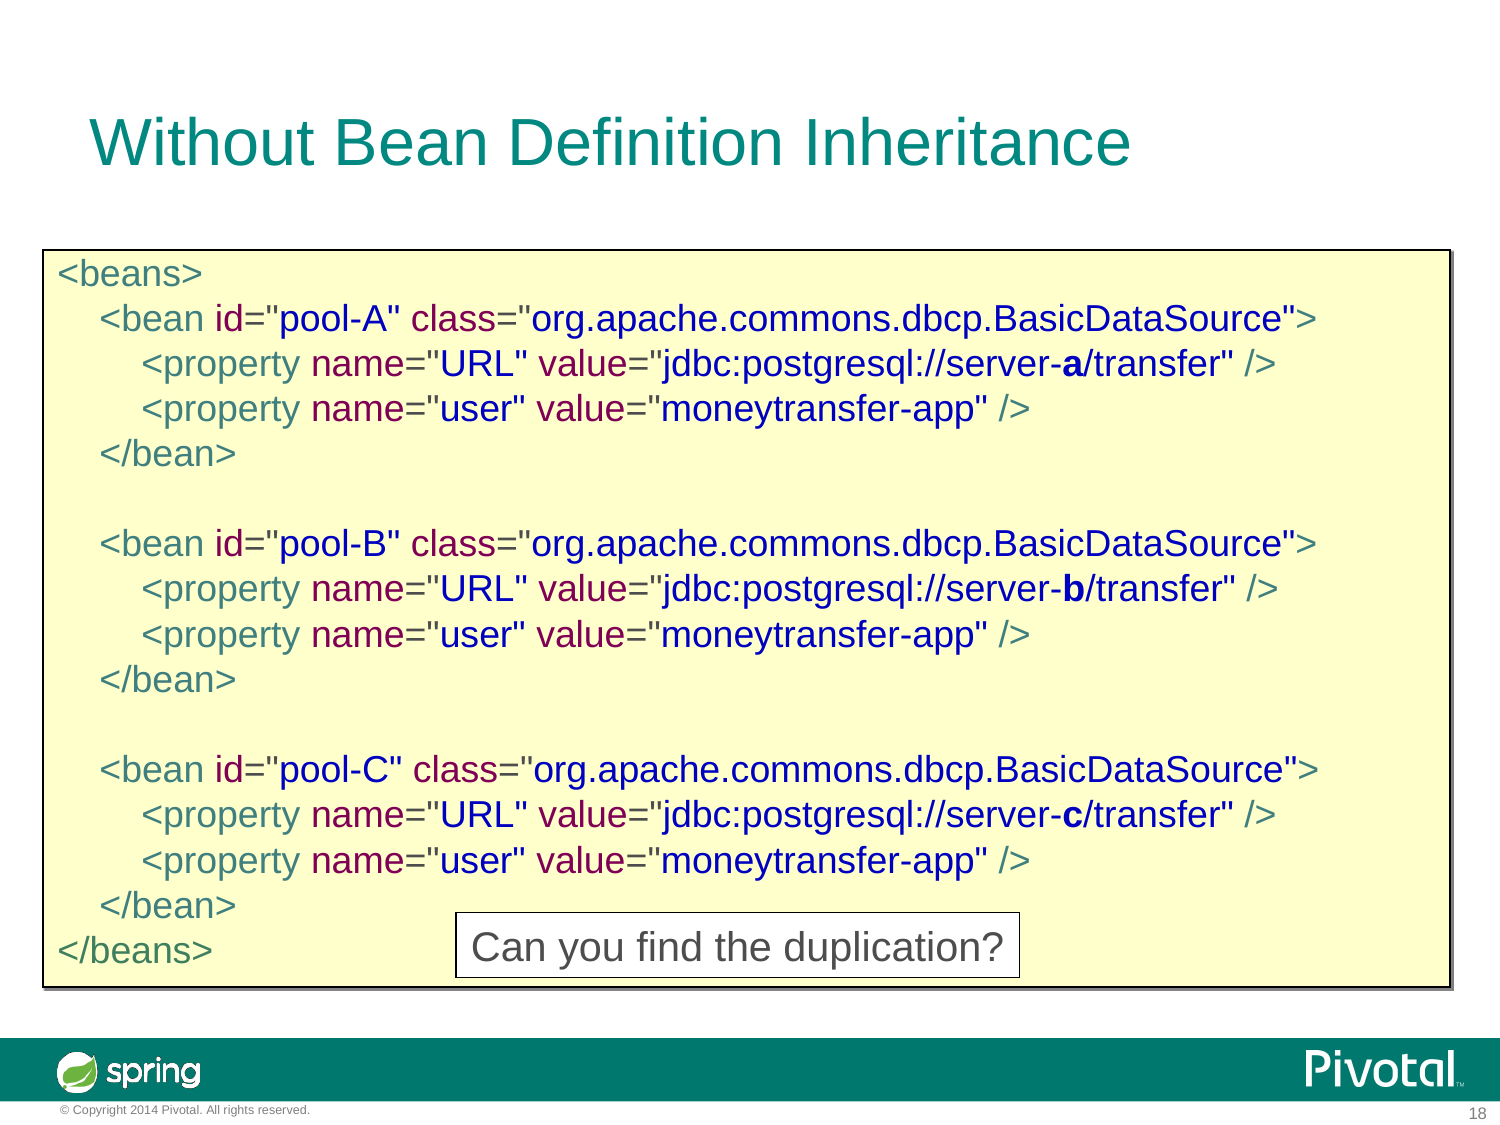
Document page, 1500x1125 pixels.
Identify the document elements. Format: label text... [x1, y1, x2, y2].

title Without Bean Definition Inheritance [75, 45, 1426, 233]
text_box Can you find the duplication? [456, 912, 1020, 978]
picture [1306, 1050, 1464, 1087]
picture [32, 1041, 210, 1103]
text_box <beans> <bean id="pool-A" class="org.apache.commons.dbcp.BasicDataSource"> <property name="URL" value="jdbc:postgresql://server-a/transfer" /> <property name="user" value="moneytransfer-app" /> </bean> <bean id="pool-B" class="org.apache.commons.dbcp.BasicDataSource"> <property name="URL" value="jdbc:postgresql://server-b/transfer" /> <property name="user" value="moneytransfer-app" /> </bean> <bean id="pool-C" class="org.apache.commons.dbcp.BasicDataSource"> <property name="URL" value="jdbc:postgresql://server-c/transfer" /> <property name="user" value="moneytransfer-app" /> </bean> </beans> [42, 249, 1451, 988]
